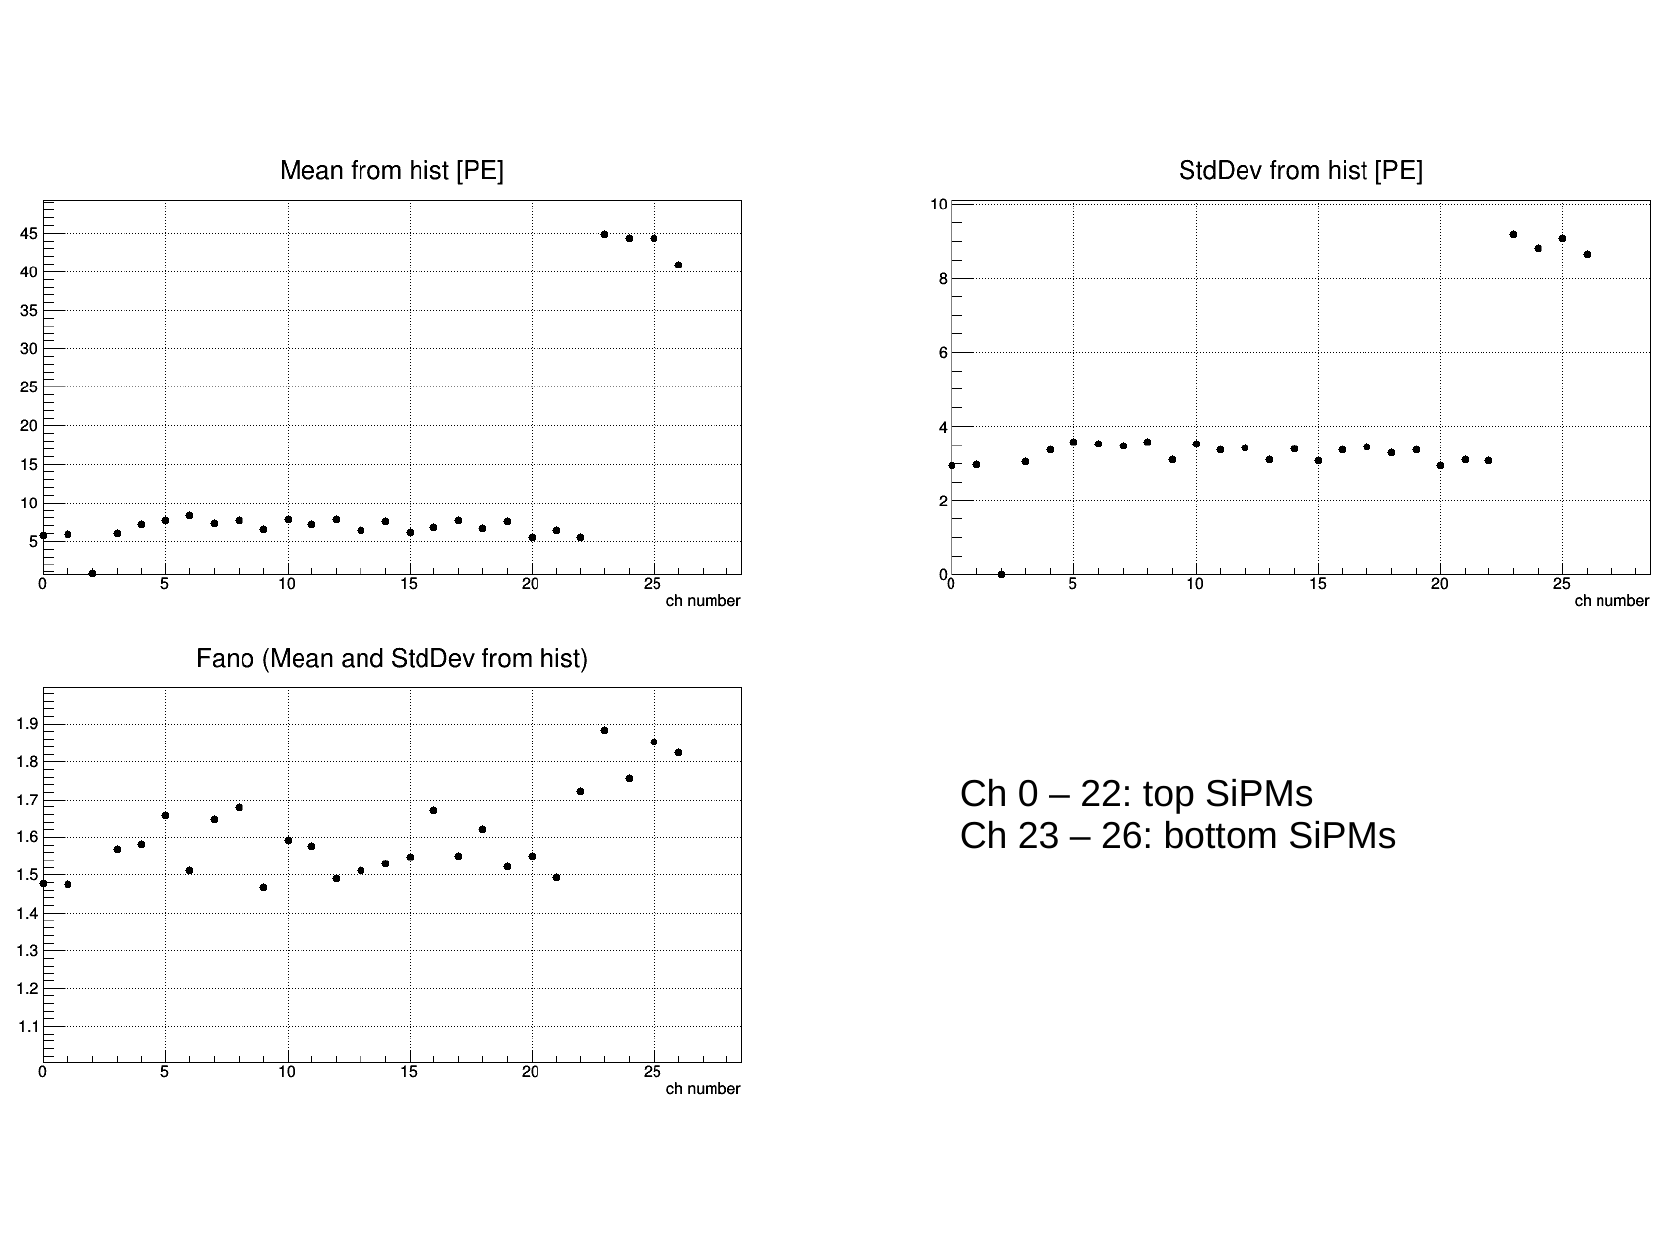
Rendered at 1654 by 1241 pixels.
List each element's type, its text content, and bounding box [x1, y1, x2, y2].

text_box Ch 0 – 22: top SiPMs Ch 23 – 26: bottom SiPMs [945, 765, 1606, 906]
picture [6, 149, 1654, 1098]
